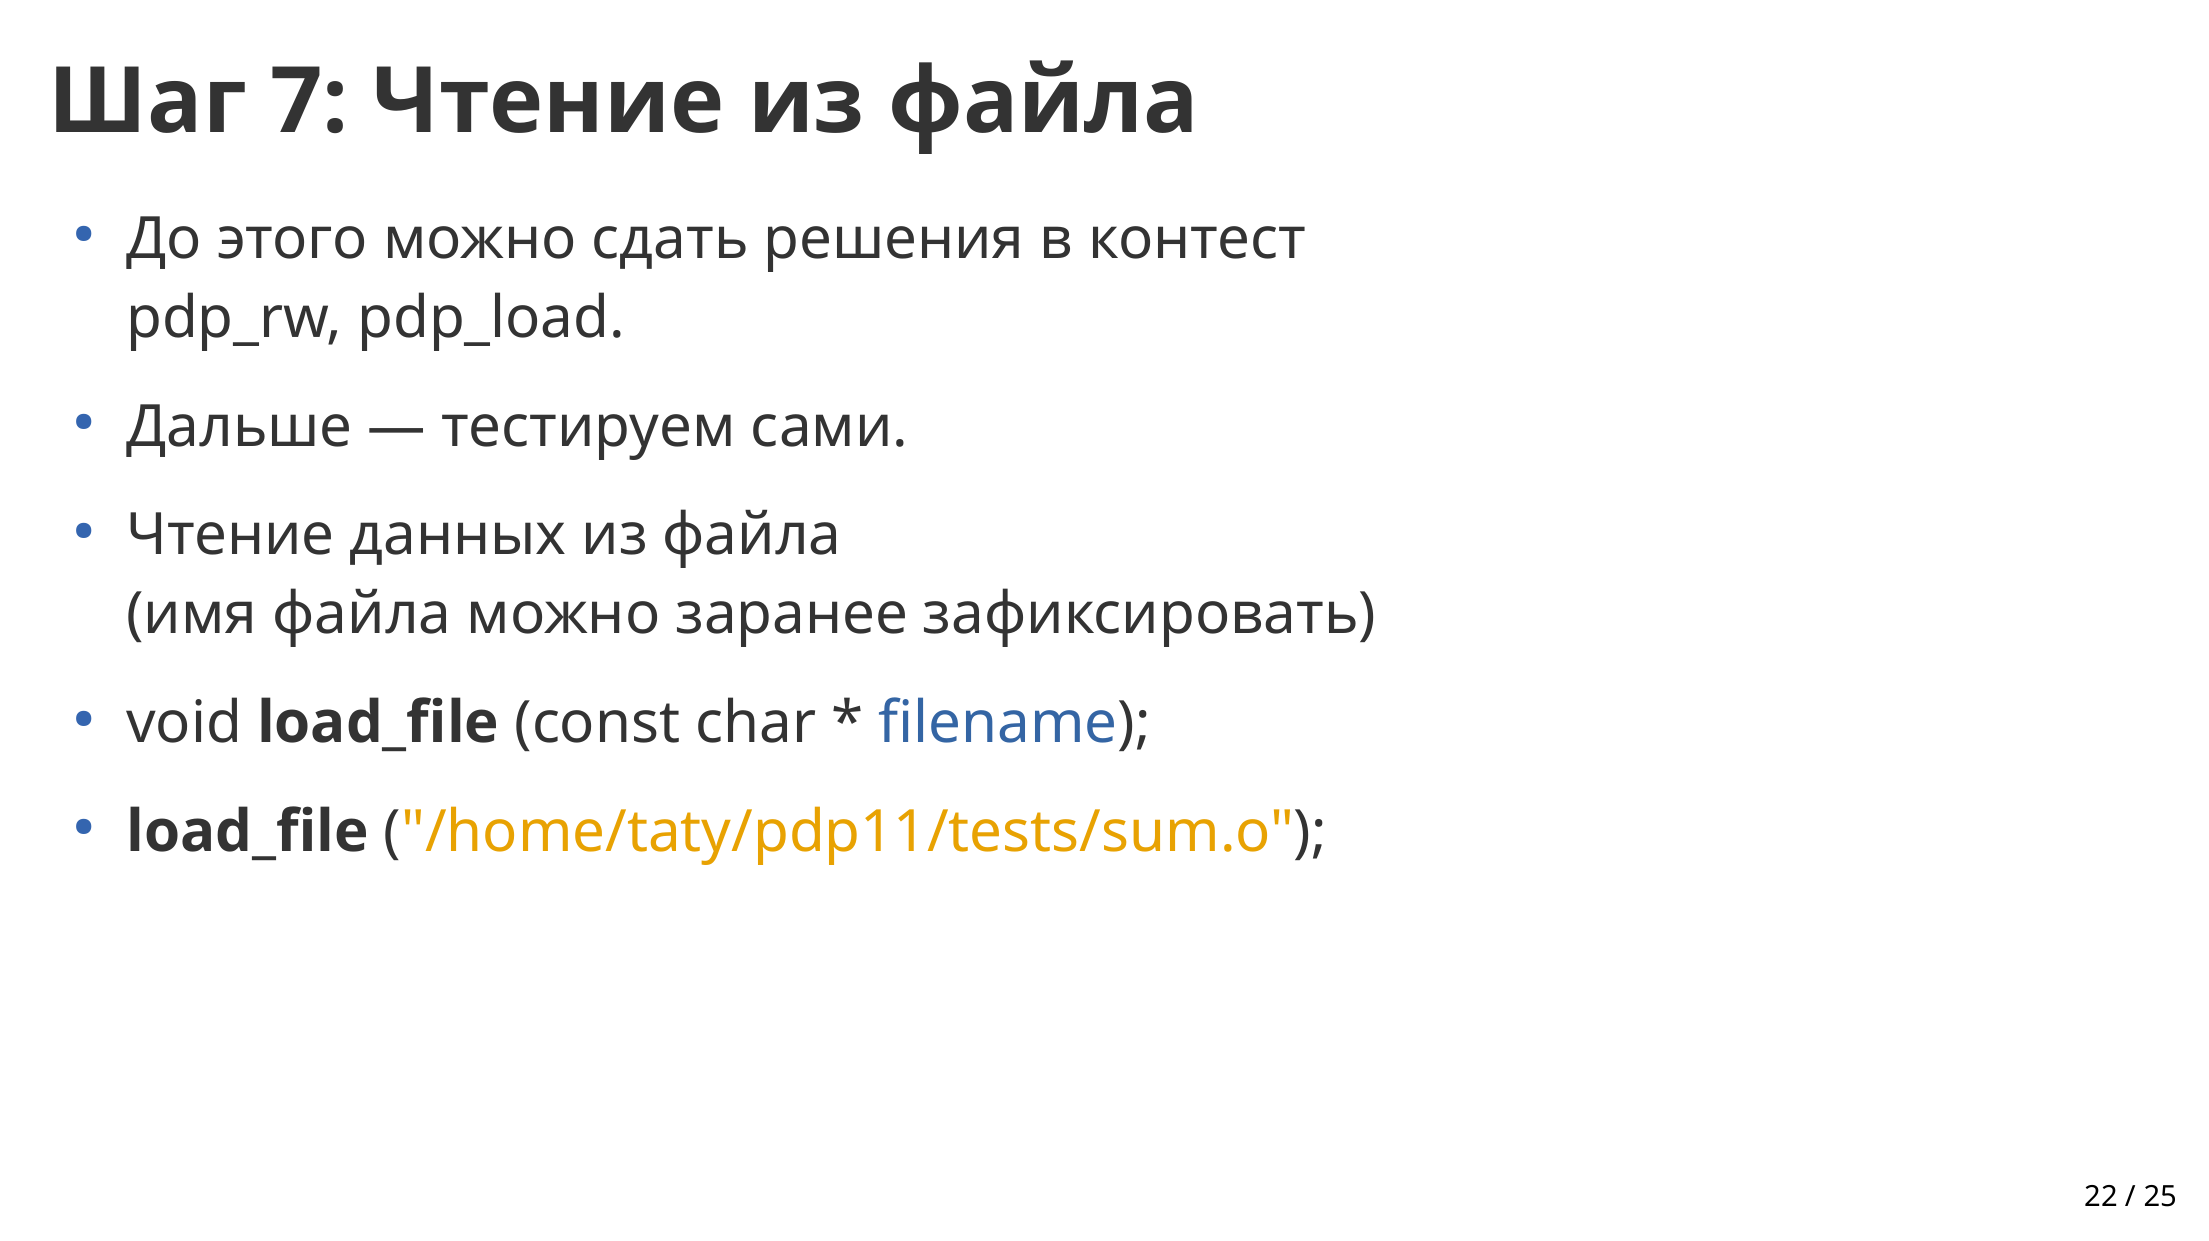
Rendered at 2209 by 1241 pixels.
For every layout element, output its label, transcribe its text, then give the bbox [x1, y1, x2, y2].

list До этого можно сдать решения в контест pdp_rw, pdp_load. Дальше — тестируем сами. Чтение данных из файла (имя файла можно заранее зафиксировать) void load_file (const char * filename); load_file ("/home/taty/pdp11/tests/sum.o"); [55, 195, 1690, 1177]
title Шаг 7: Чтение из файла [48, 34, 2174, 160]
